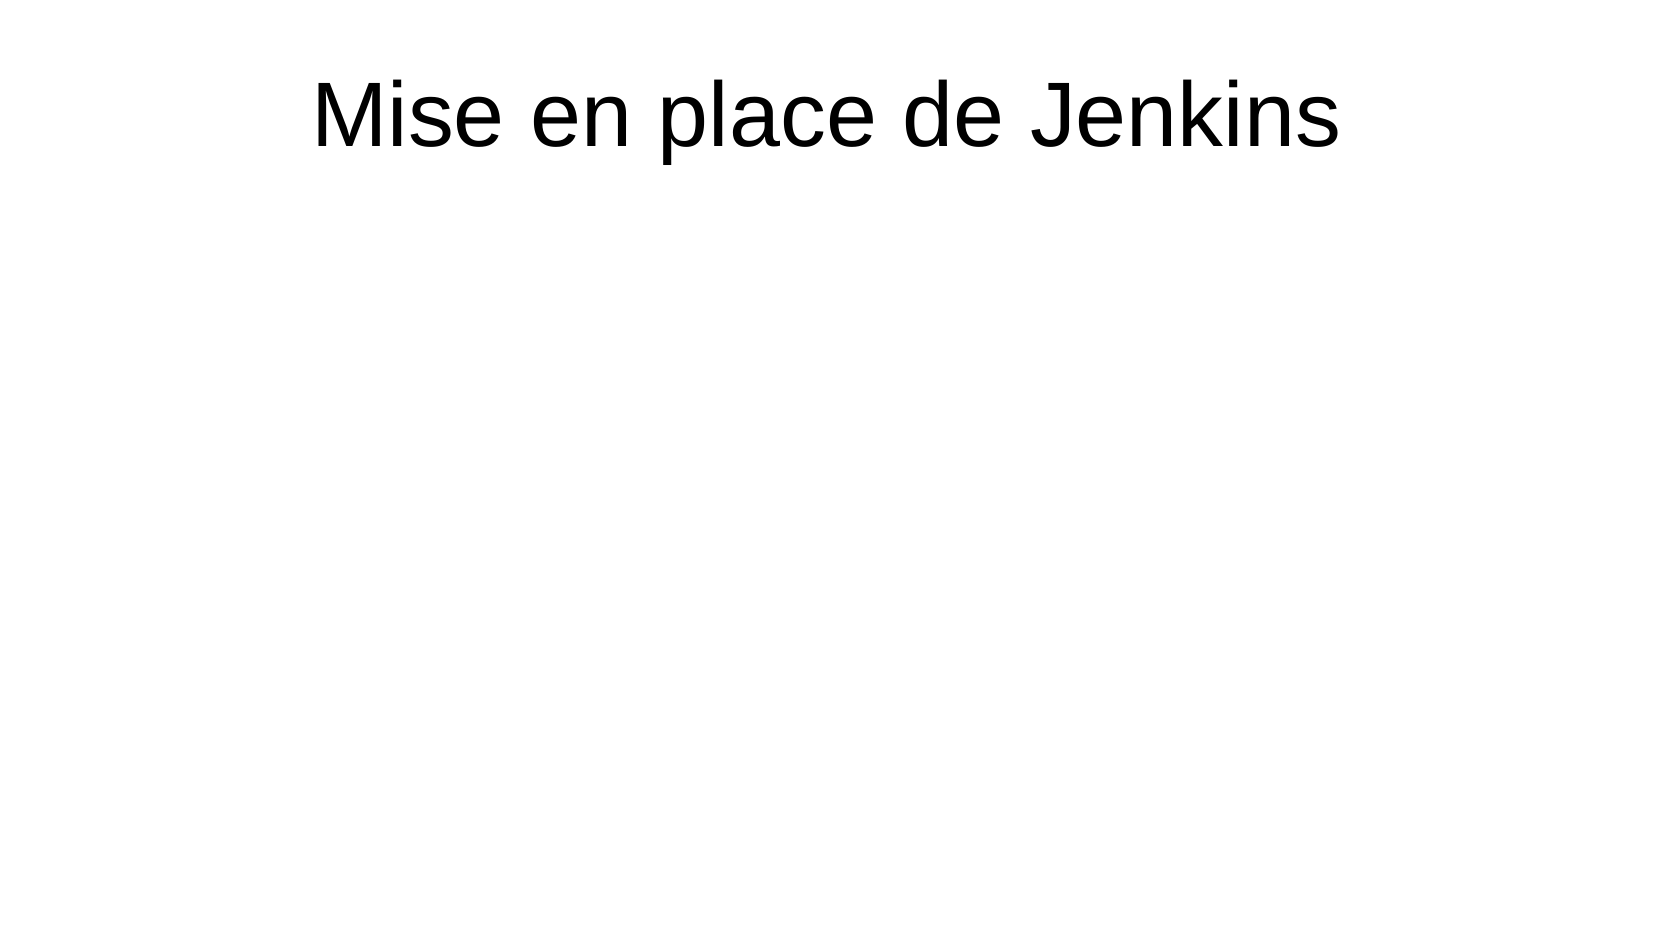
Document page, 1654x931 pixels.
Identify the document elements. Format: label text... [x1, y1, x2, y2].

title Mise en place de Jenkins [82, 37, 1571, 193]
